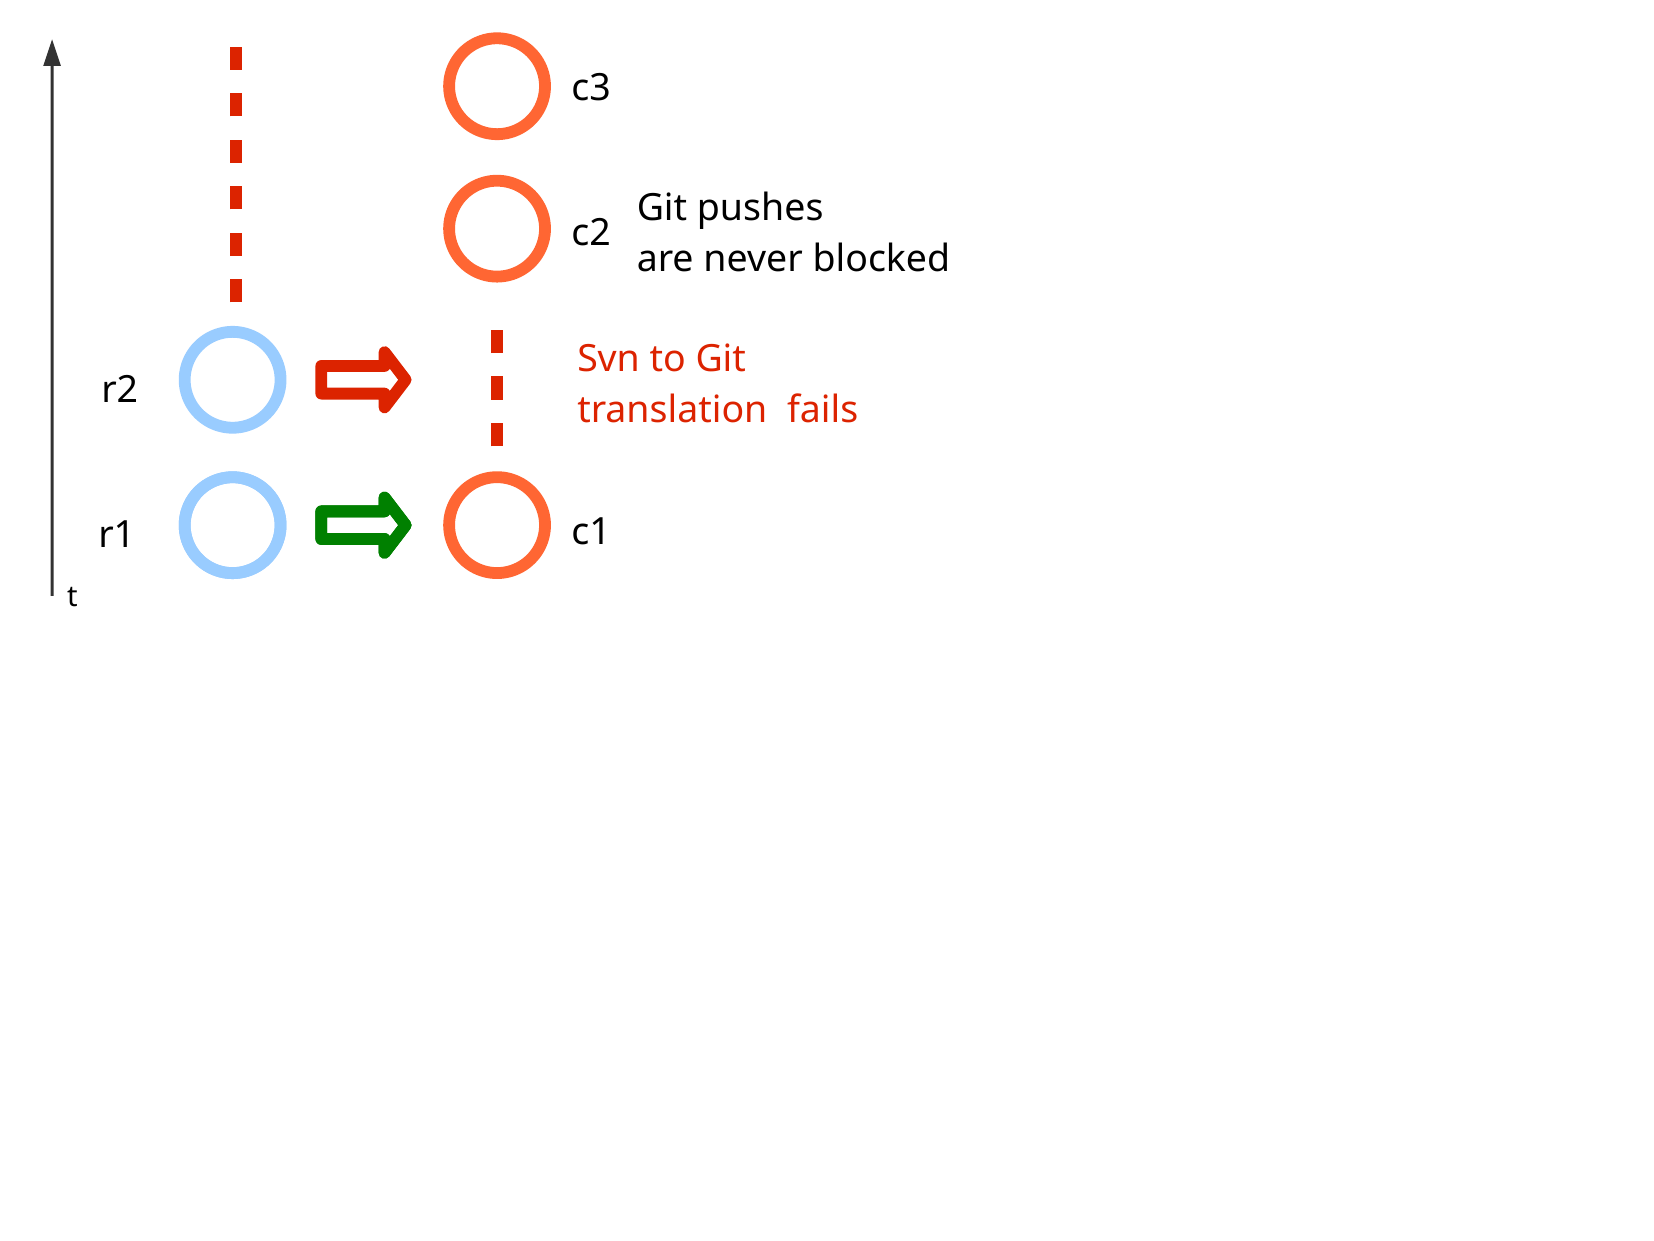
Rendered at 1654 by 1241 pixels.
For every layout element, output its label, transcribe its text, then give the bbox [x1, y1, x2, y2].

text_box t [52, 568, 93, 618]
text_box r2 [86, 355, 155, 414]
text_box c2 [556, 197, 631, 259]
text_box c3 [556, 53, 631, 112]
text_box Svn to Git translation fails [562, 324, 881, 427]
text_box Git pushes are never blocked [622, 173, 976, 275]
text_box c1 [556, 496, 631, 556]
text_box r1 [83, 500, 153, 559]
